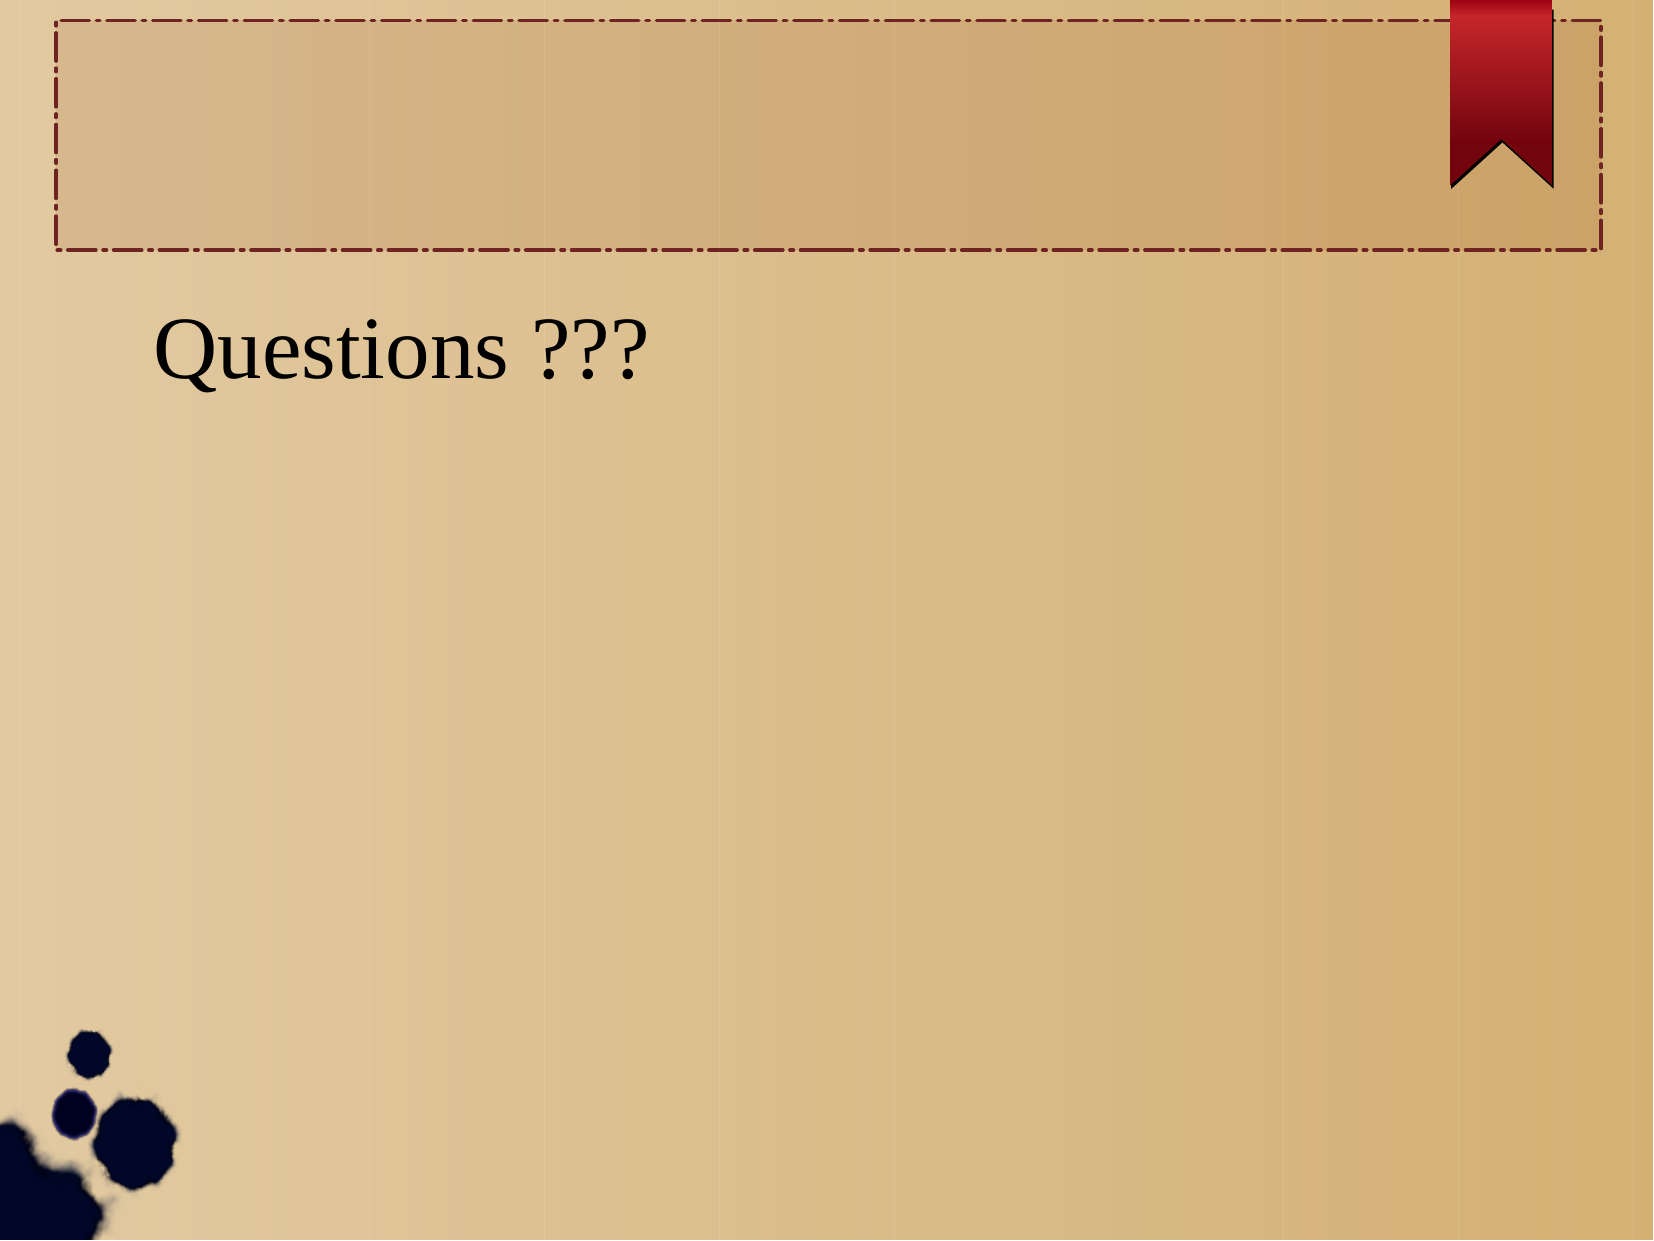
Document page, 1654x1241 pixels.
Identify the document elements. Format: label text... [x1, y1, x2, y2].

list Questions ??? [82, 299, 1571, 1019]
